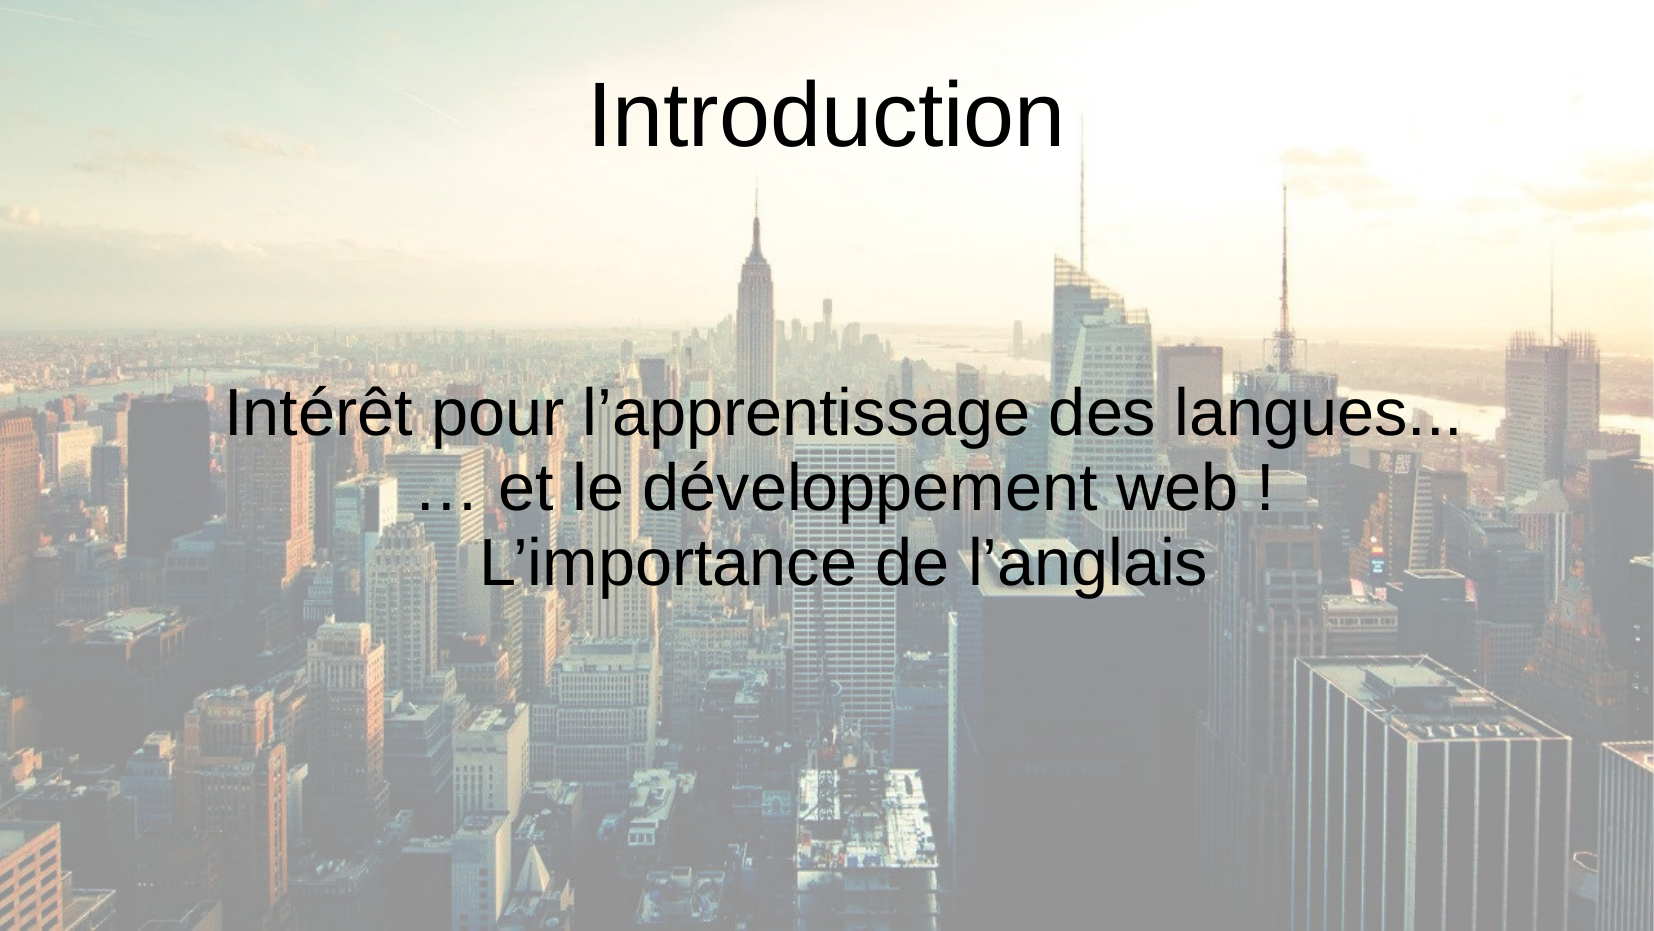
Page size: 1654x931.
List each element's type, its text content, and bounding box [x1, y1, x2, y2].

picture [0, 0, 1654, 931]
subtitle Intérêt pour l’apprentissage des langues... … et le développement web ! L’importance de l’anglais [82, 217, 1571, 758]
title Introduction [82, 37, 1571, 193]
